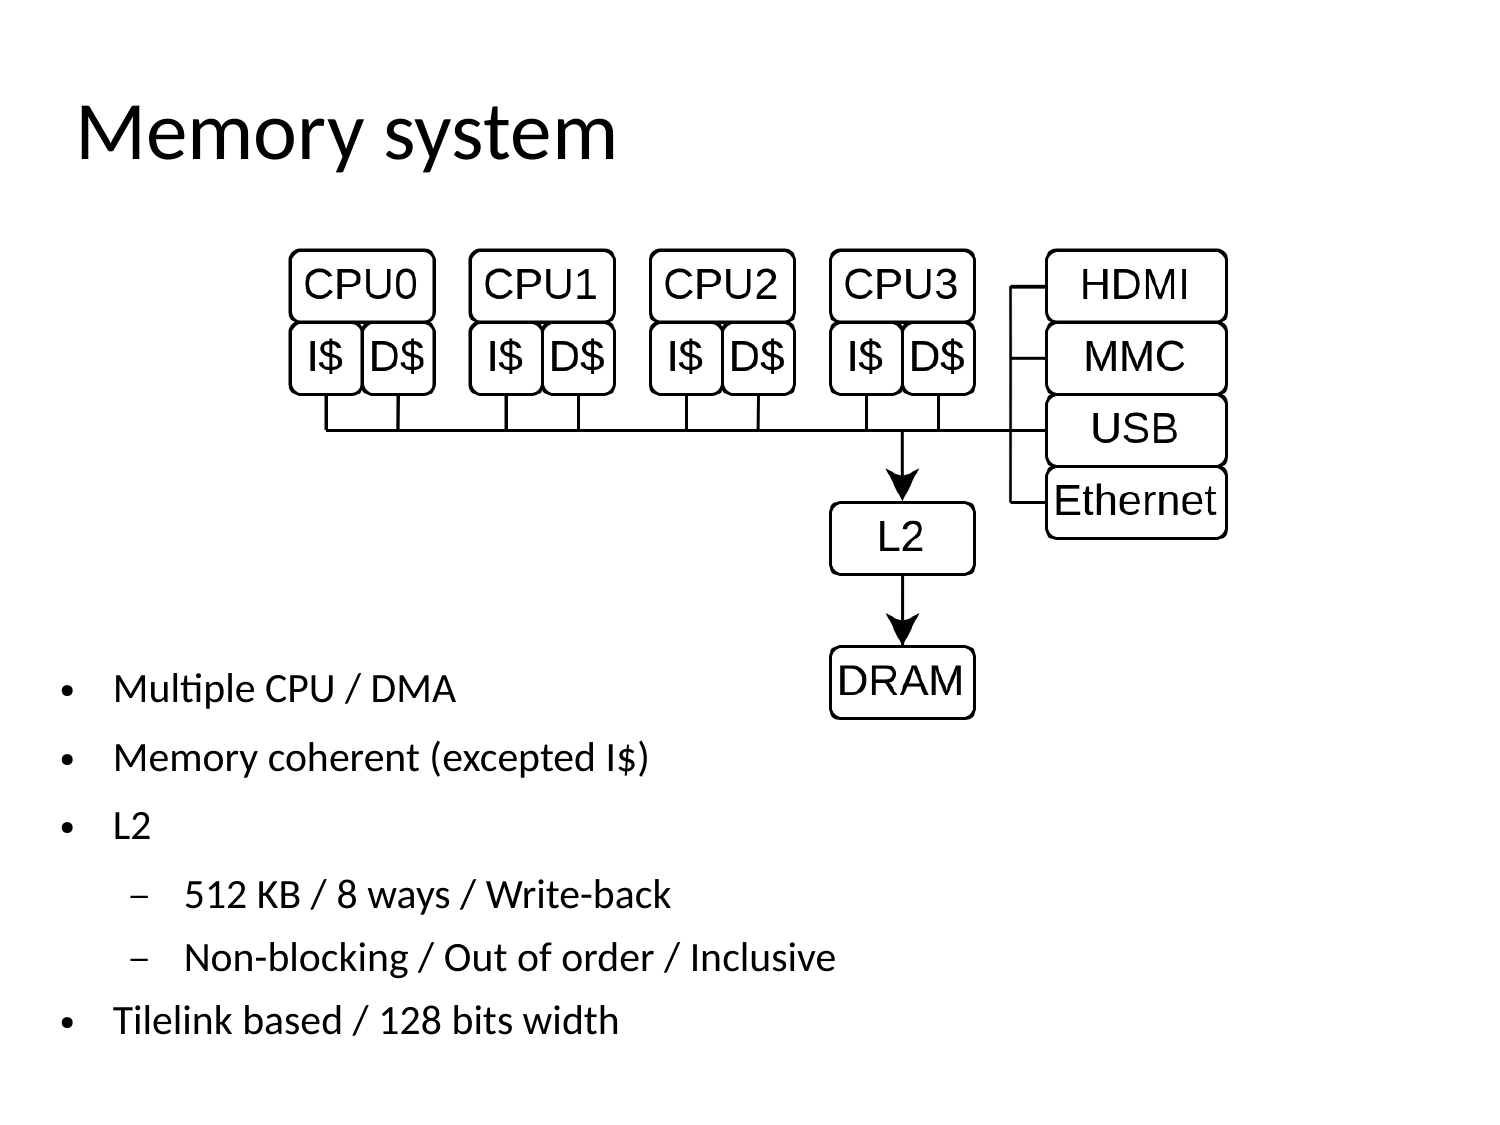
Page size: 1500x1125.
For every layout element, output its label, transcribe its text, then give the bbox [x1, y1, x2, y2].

title Memory system [74, 44, 1425, 233]
picture [252, 212, 1264, 756]
list Multiple CPU / DMA Memory coherent (excepted I$) L2 512 KB / 8 ways / Write-back Non-blocking / Out of order / Inclusive Tilelink based / 128 bits width [41, 602, 1477, 1125]
